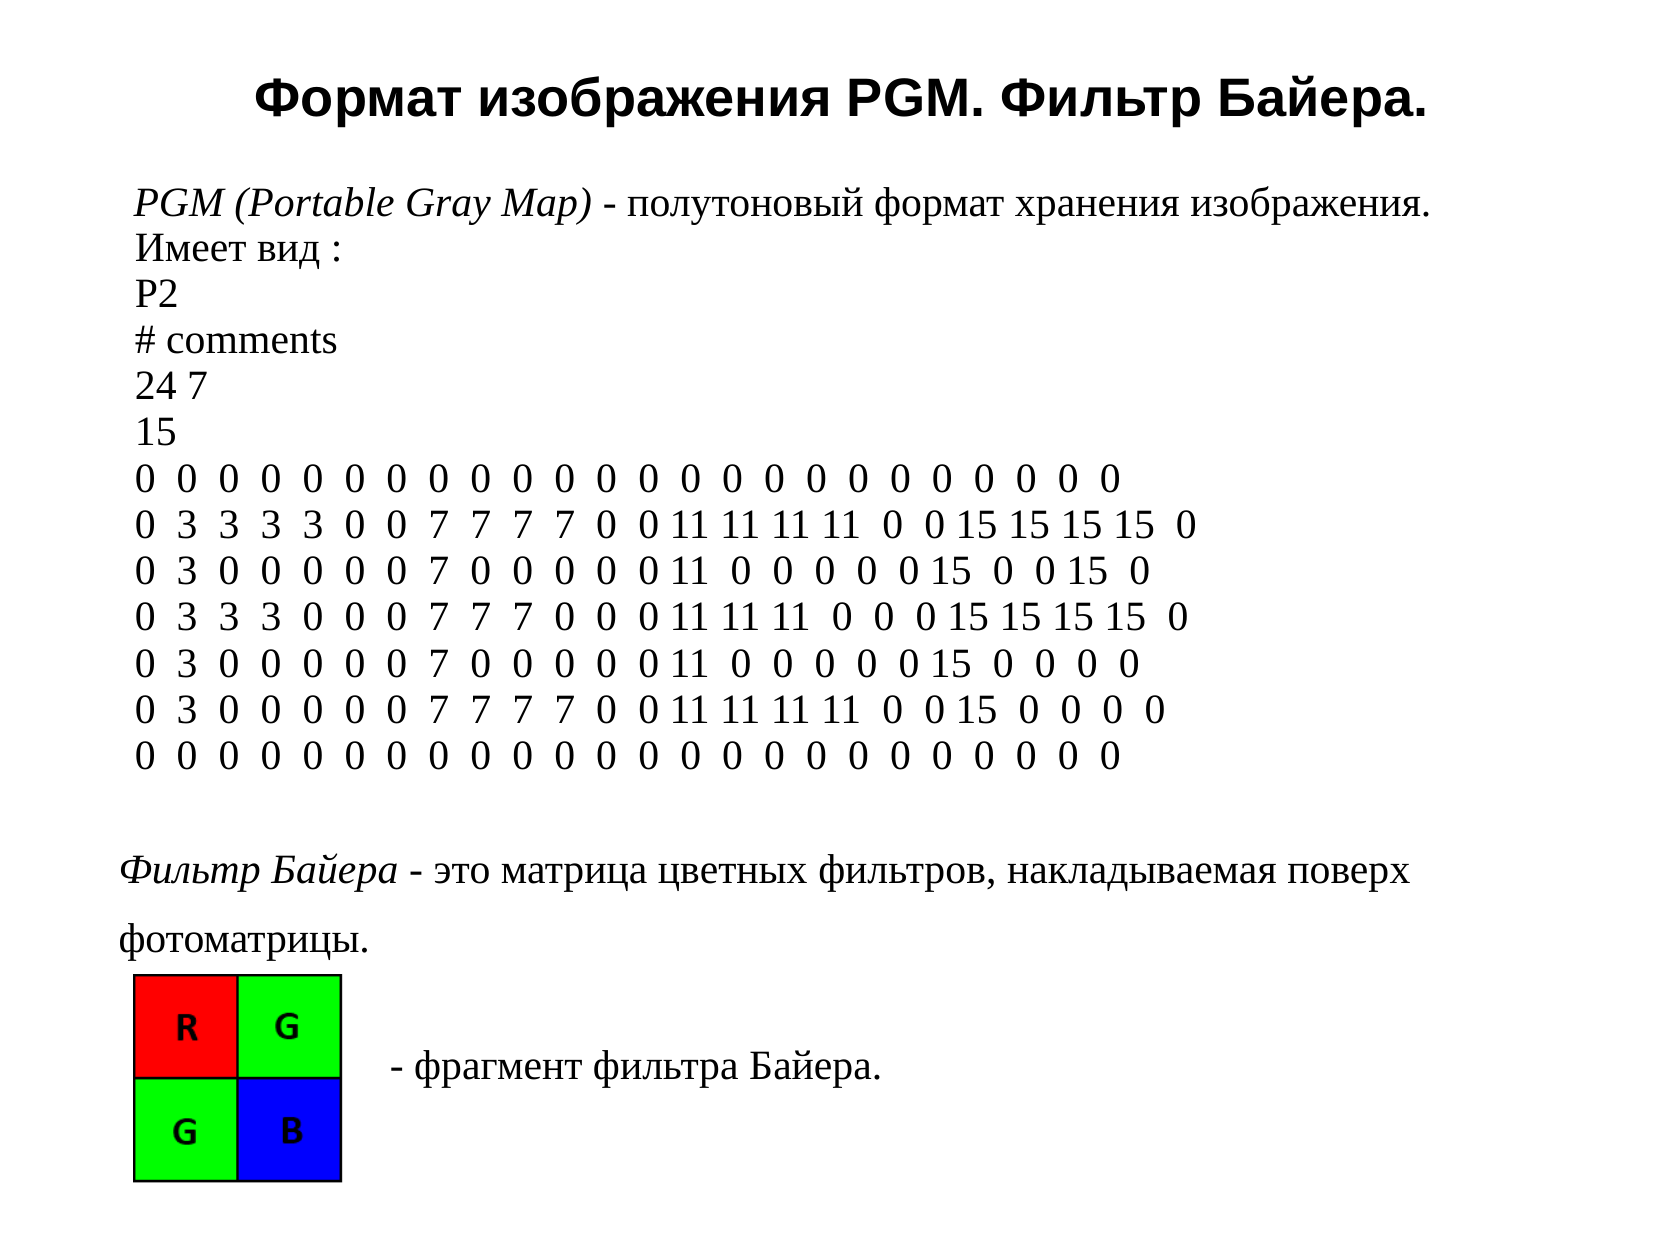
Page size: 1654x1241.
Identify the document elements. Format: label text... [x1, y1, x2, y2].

text_box Формат изображения PGM. Фильтр Байера. [240, 59, 1445, 136]
text_box - фрагмент фильтра Байера. [375, 1035, 898, 1097]
text_box Имеет вид : P2 # comments 24 7 15 0 0 0 0 0 0 0 0 0 0 0 0 0 0 0 0 0 0 0 0 0 0 0 0 0 3 3 3 3 0 0 7 7 7 7 0 0 11 11 11 11 0 0 15 15 15 15 0 0 3 0 0 0 0 0 7 0 0 0 0 0 11 0 0 0 0 0 15 0 0 15 0 0 3 3 3 0 0 0 7 7 7 0 0 0 11 11 11 0 0 0 15 15 15 15 0 0 3 0 0 0 0 0 7 0 0 0 0 0 11 0 0 0 0 0 15 0 0 0 0 0 3 0 0 0 0 0 7 7 7 7 0 0 11 11 11 11 0 0 15 0 0 0 0 0 0 0 0 0 0 0 0 0 0 0 0 0 0 0 0 0 0 0 0 0 0 0 0 [120, 216, 1321, 787]
picture [133, 974, 346, 1185]
text_box Фильтр Байера - это матрица цветных фильтров, накладываемая поверх фотоматрицы. [60, 815, 1654, 946]
text_box PGM (Portable Gray Map) - полутоновый формат хранения изображения. [75, 148, 1471, 241]
